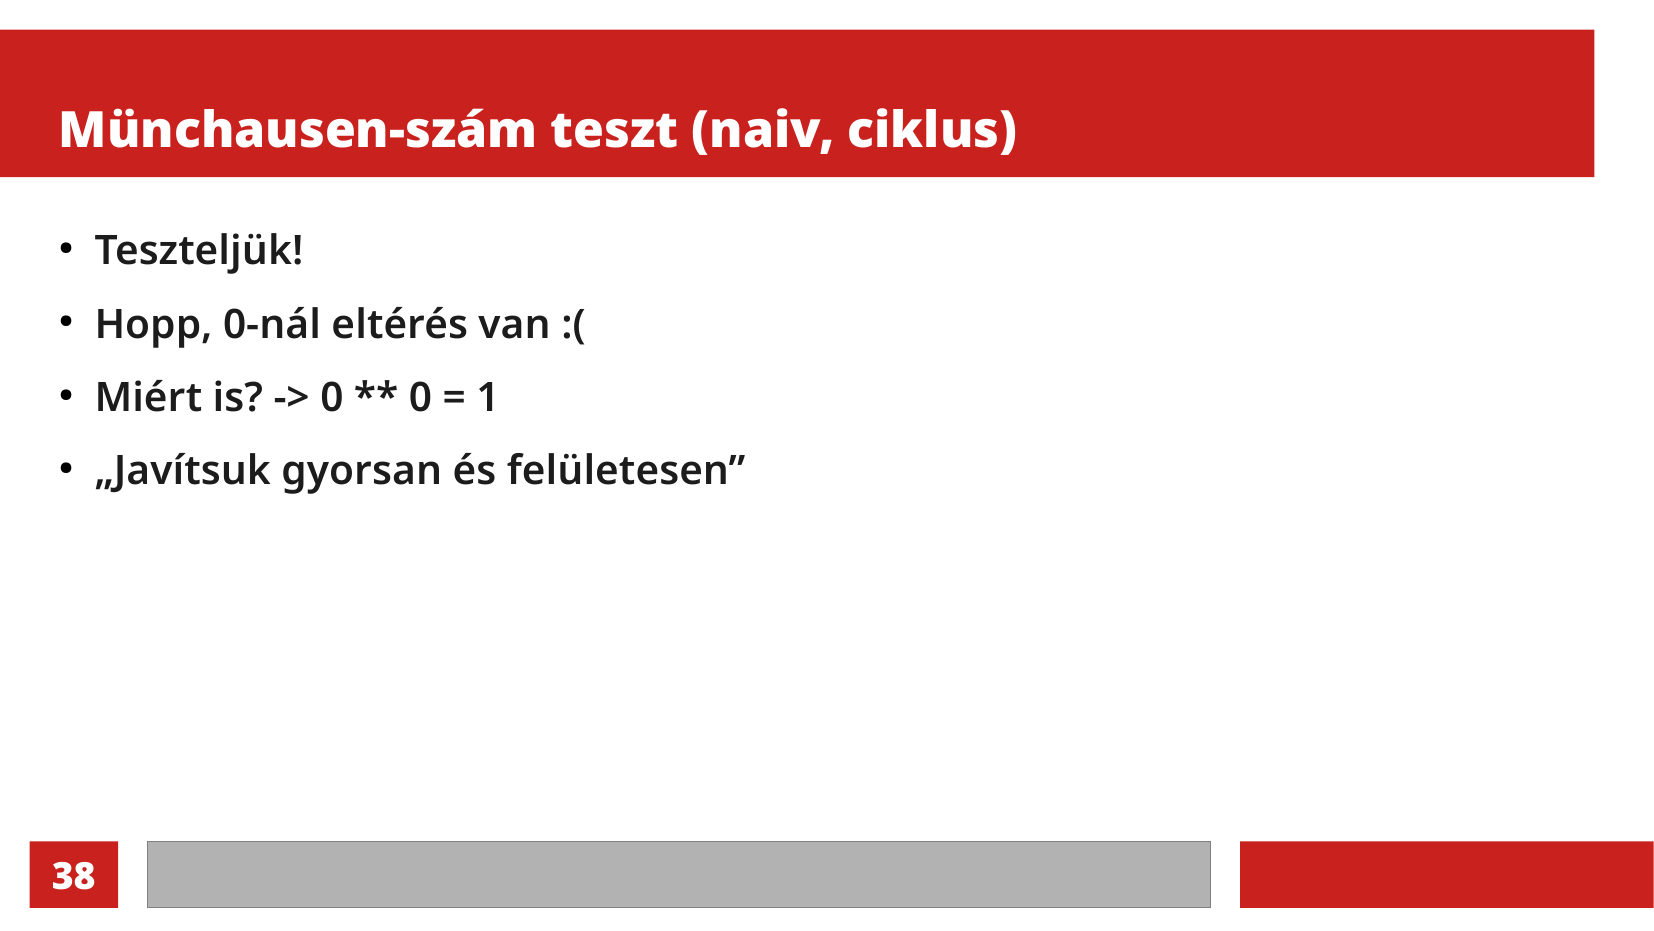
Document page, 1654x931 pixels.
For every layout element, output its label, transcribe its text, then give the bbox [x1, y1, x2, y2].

list Teszteljük! Hopp, 0-nál eltérés van :( Miért is? -> 0 ** 0 = 1 „Javítsuk gyorsan és felületesen” [59, 221, 1565, 502]
title Münchausen-szám teszt (naiv, ciklus) [59, 44, 1595, 163]
